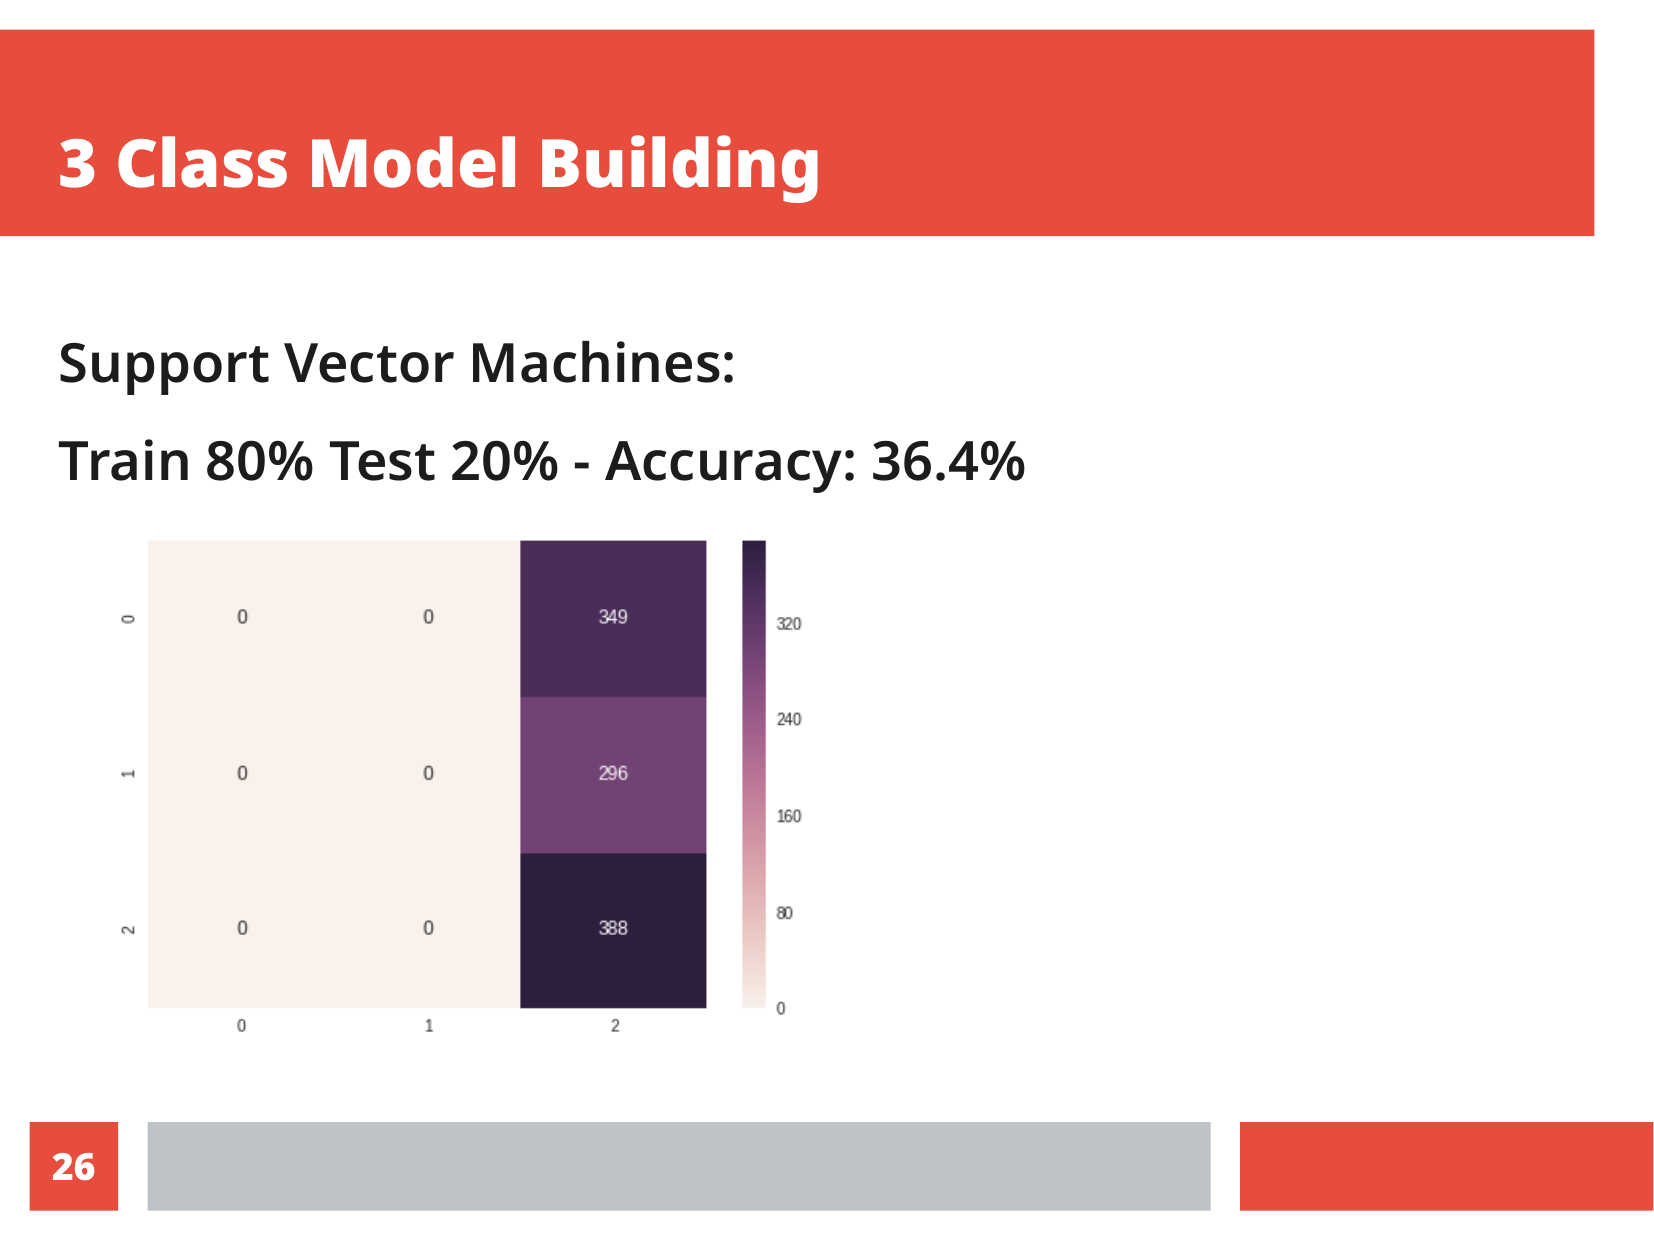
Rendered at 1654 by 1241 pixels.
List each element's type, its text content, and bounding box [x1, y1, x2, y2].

title 3 Class Model Building [59, 59, 1595, 207]
list Support Vector Machines: Train 80% Test 20% - Accuracy: 36.4% [59, 324, 1565, 1093]
picture [111, 530, 813, 1046]
